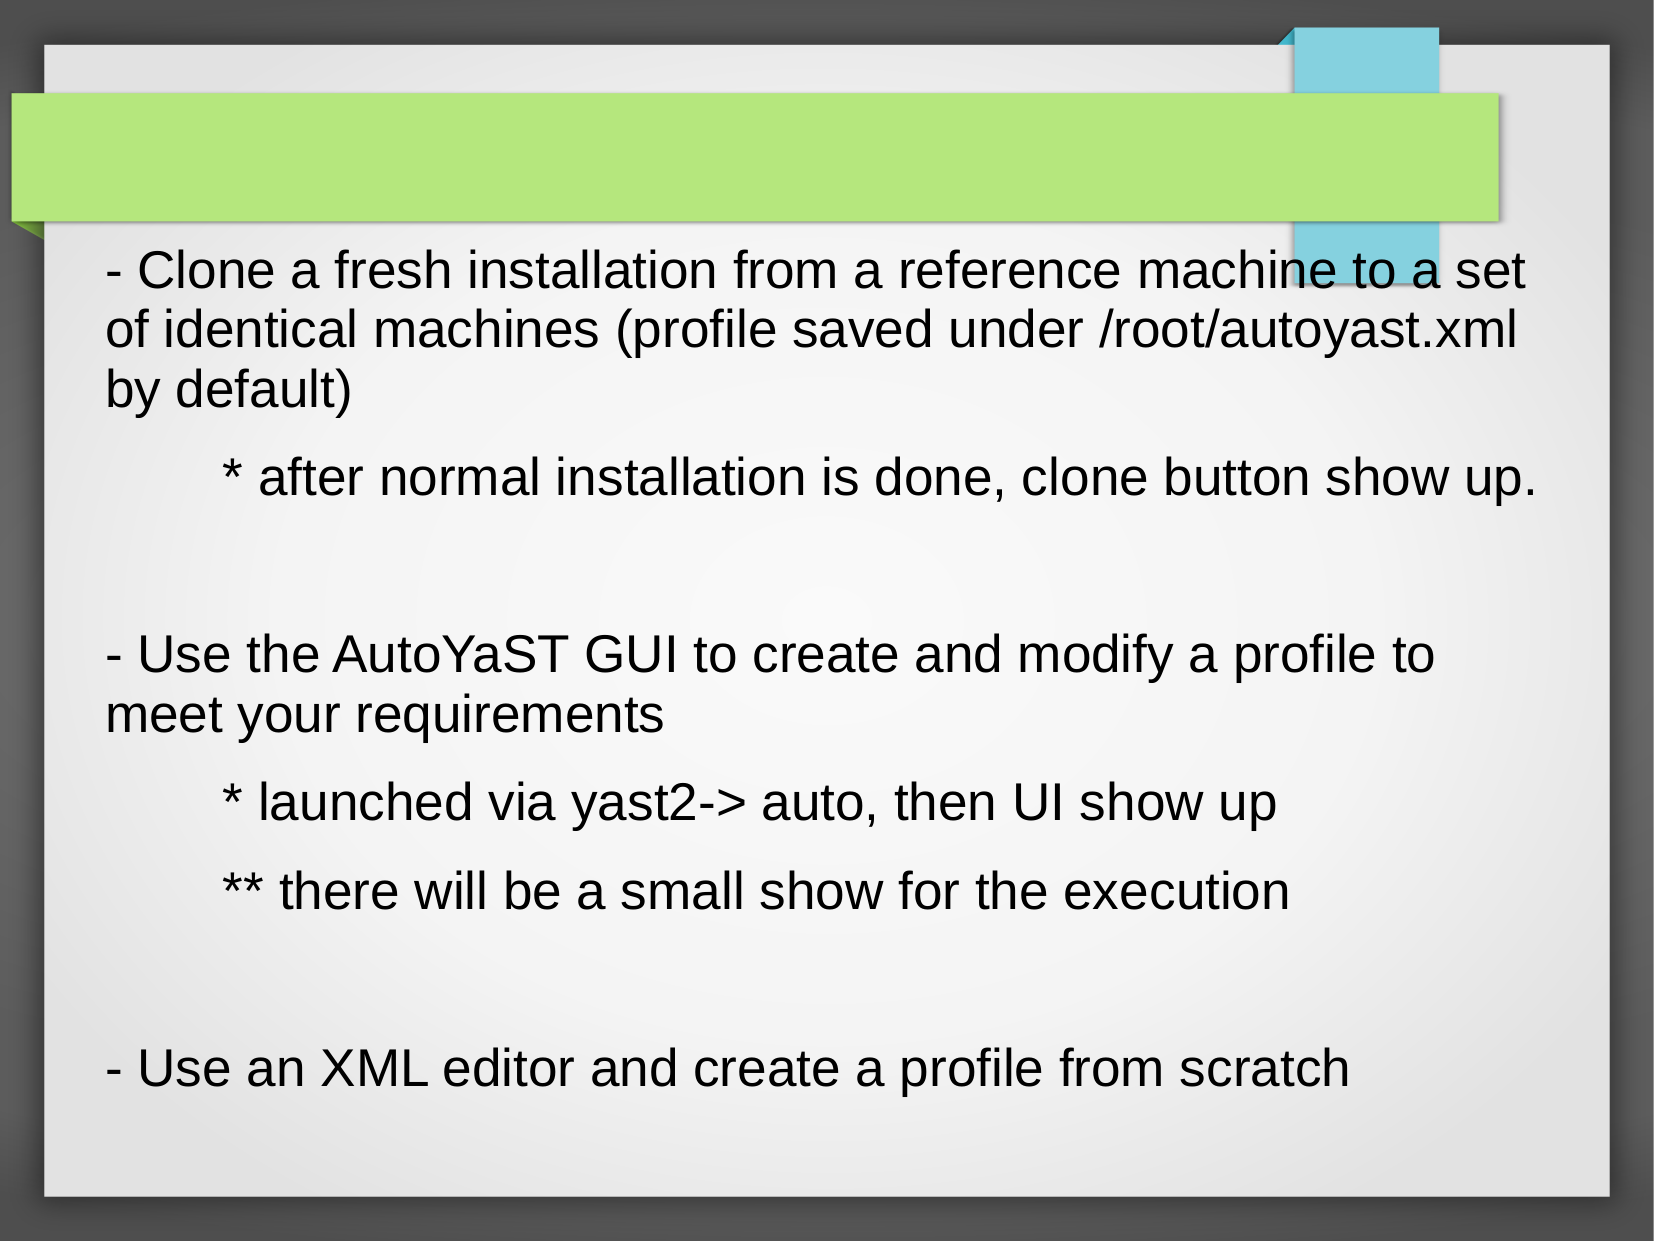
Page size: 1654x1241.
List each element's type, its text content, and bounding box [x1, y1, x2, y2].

list - Clone a fresh installation from a reference machine to a set of identical machines (profile saved under /root/autoyast.xml by default) * after normal installation is done, clone button show up. - Use the AutoYaST GUI to create and modify a profile to meet your requirements * launched via yast2-> auto, then UI show up ** there will be a small show for the execution - Use an XML editor and create a profile from scratch [105, 240, 1561, 1141]
picture [0, 0, 1654, 1241]
